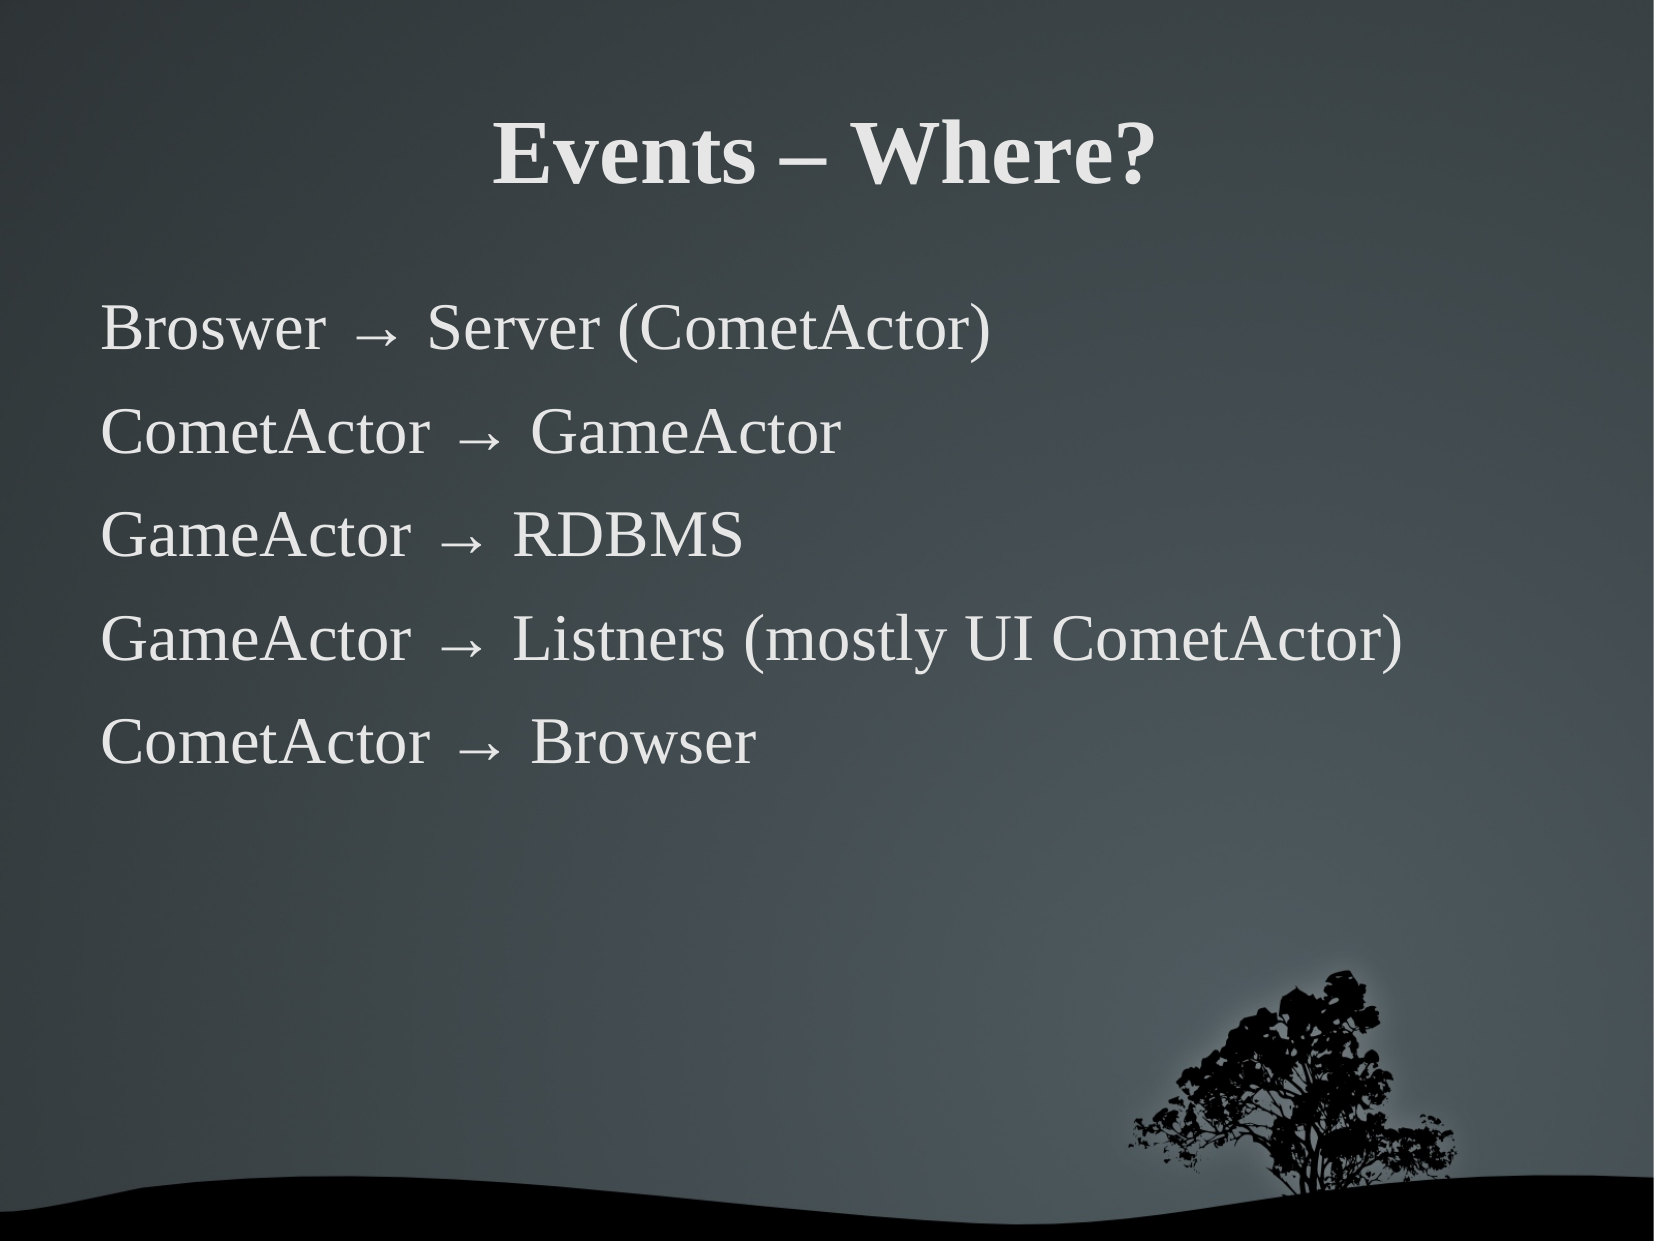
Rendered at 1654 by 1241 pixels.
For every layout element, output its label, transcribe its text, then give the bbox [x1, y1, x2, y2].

title Events – Where? [82, 56, 1571, 250]
picture [0, 0, 1654, 1241]
list Broswer → Server (CometActor) CometActor → GameActor GameActor → RDBMS GameActor → Listners (mostly UI CometActor) CometActor → Browser [82, 290, 1571, 1094]
